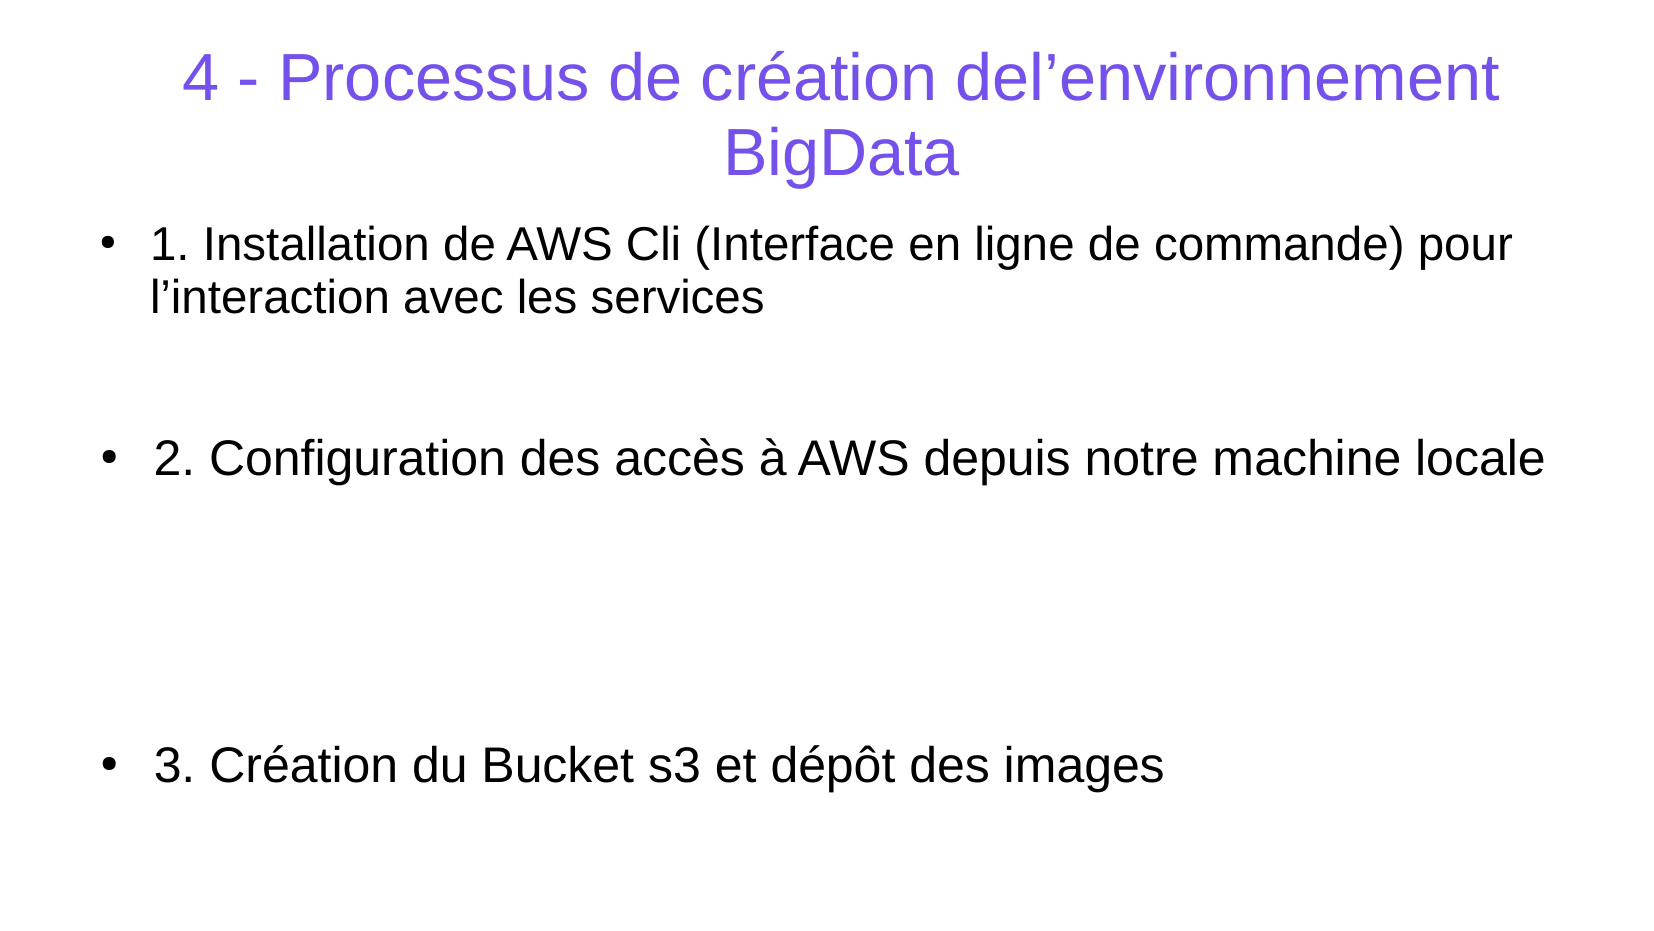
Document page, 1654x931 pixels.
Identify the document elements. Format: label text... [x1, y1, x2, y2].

list 3. Création du Bucket s3 et dépôt des images [82, 737, 1571, 845]
title 4 - Processus de création del’environnement BigData [59, 37, 1625, 193]
list 2. Configuration des accès à AWS depuis notre machine locale [82, 430, 1571, 538]
list 1. Installation de AWS Cli (Interface en ligne de commande) pour l’interaction avec les services [82, 217, 1571, 325]
